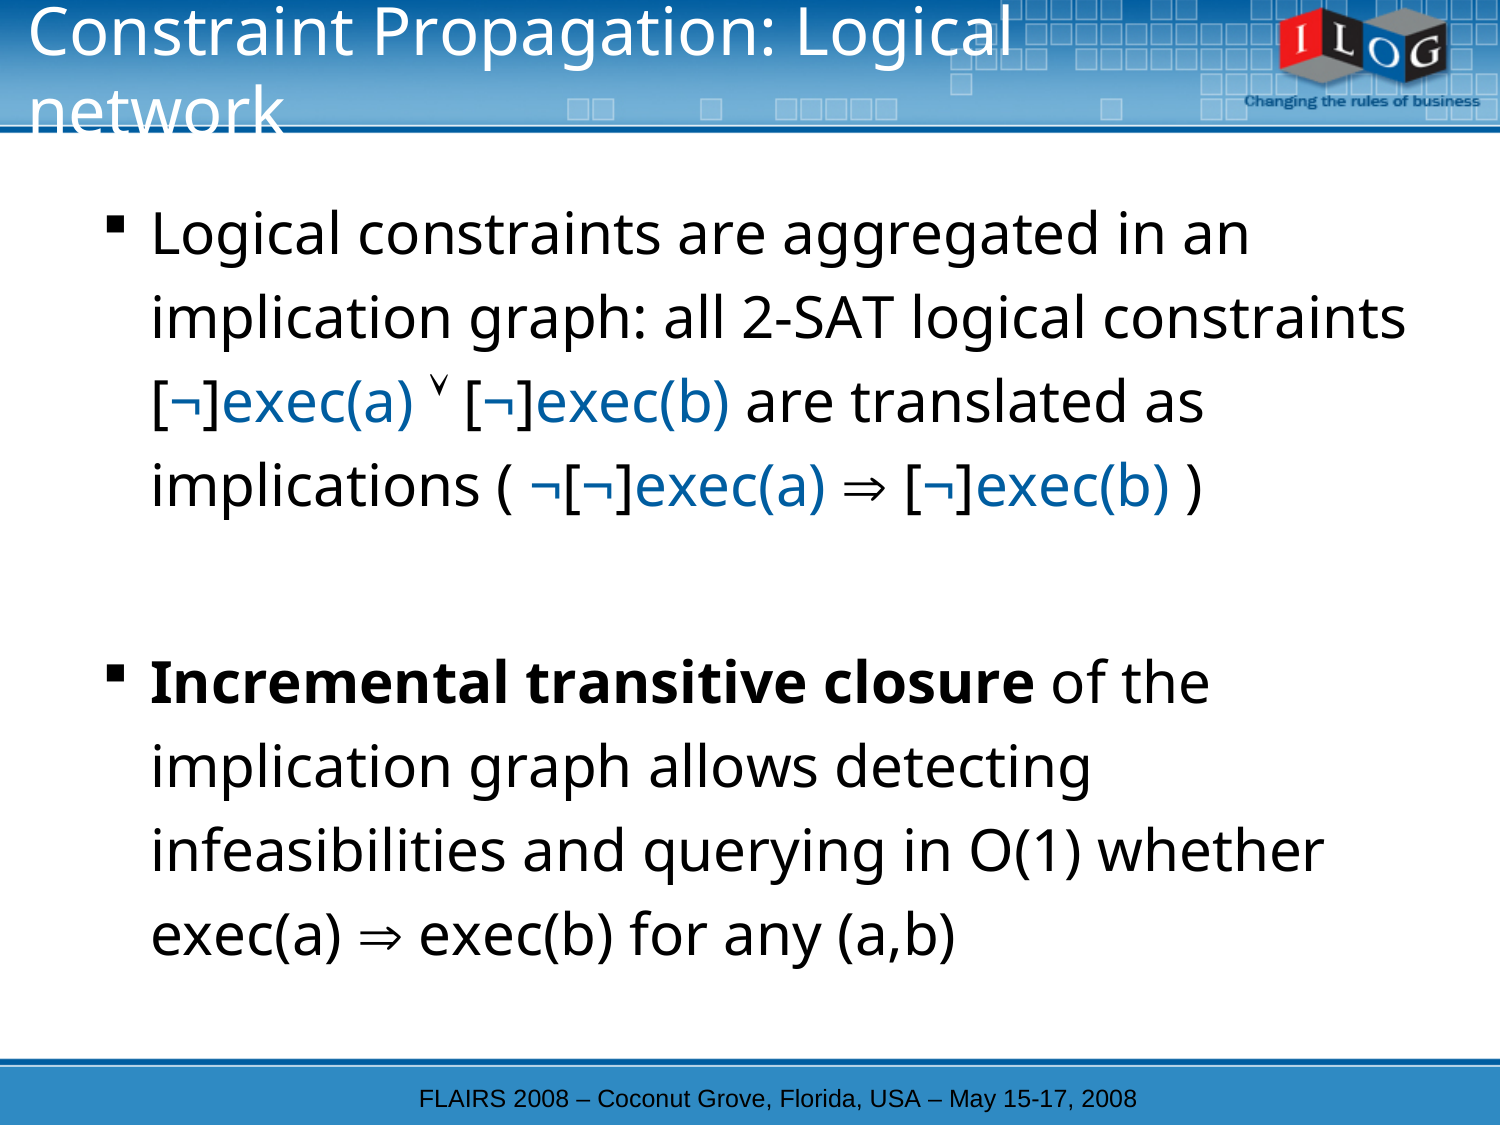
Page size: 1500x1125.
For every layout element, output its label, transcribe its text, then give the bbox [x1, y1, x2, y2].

list Logical constraints are aggregated in an implication graph: all 2-SAT logical constraints [¬]exec(a)  [¬]exec(b) are translated as implications ( ¬[¬]exec(a)  [¬]exec(b) ) Incremental transitive closure of the implication graph allows detecting infeasibilities and querying in O(1) whether exec(a)  exec(b) for any (a,b) [87, 174, 1463, 1000]
title Constraint Propagation: Logical network [12, 0, 1300, 144]
picture [0, 0, 1500, 1125]
